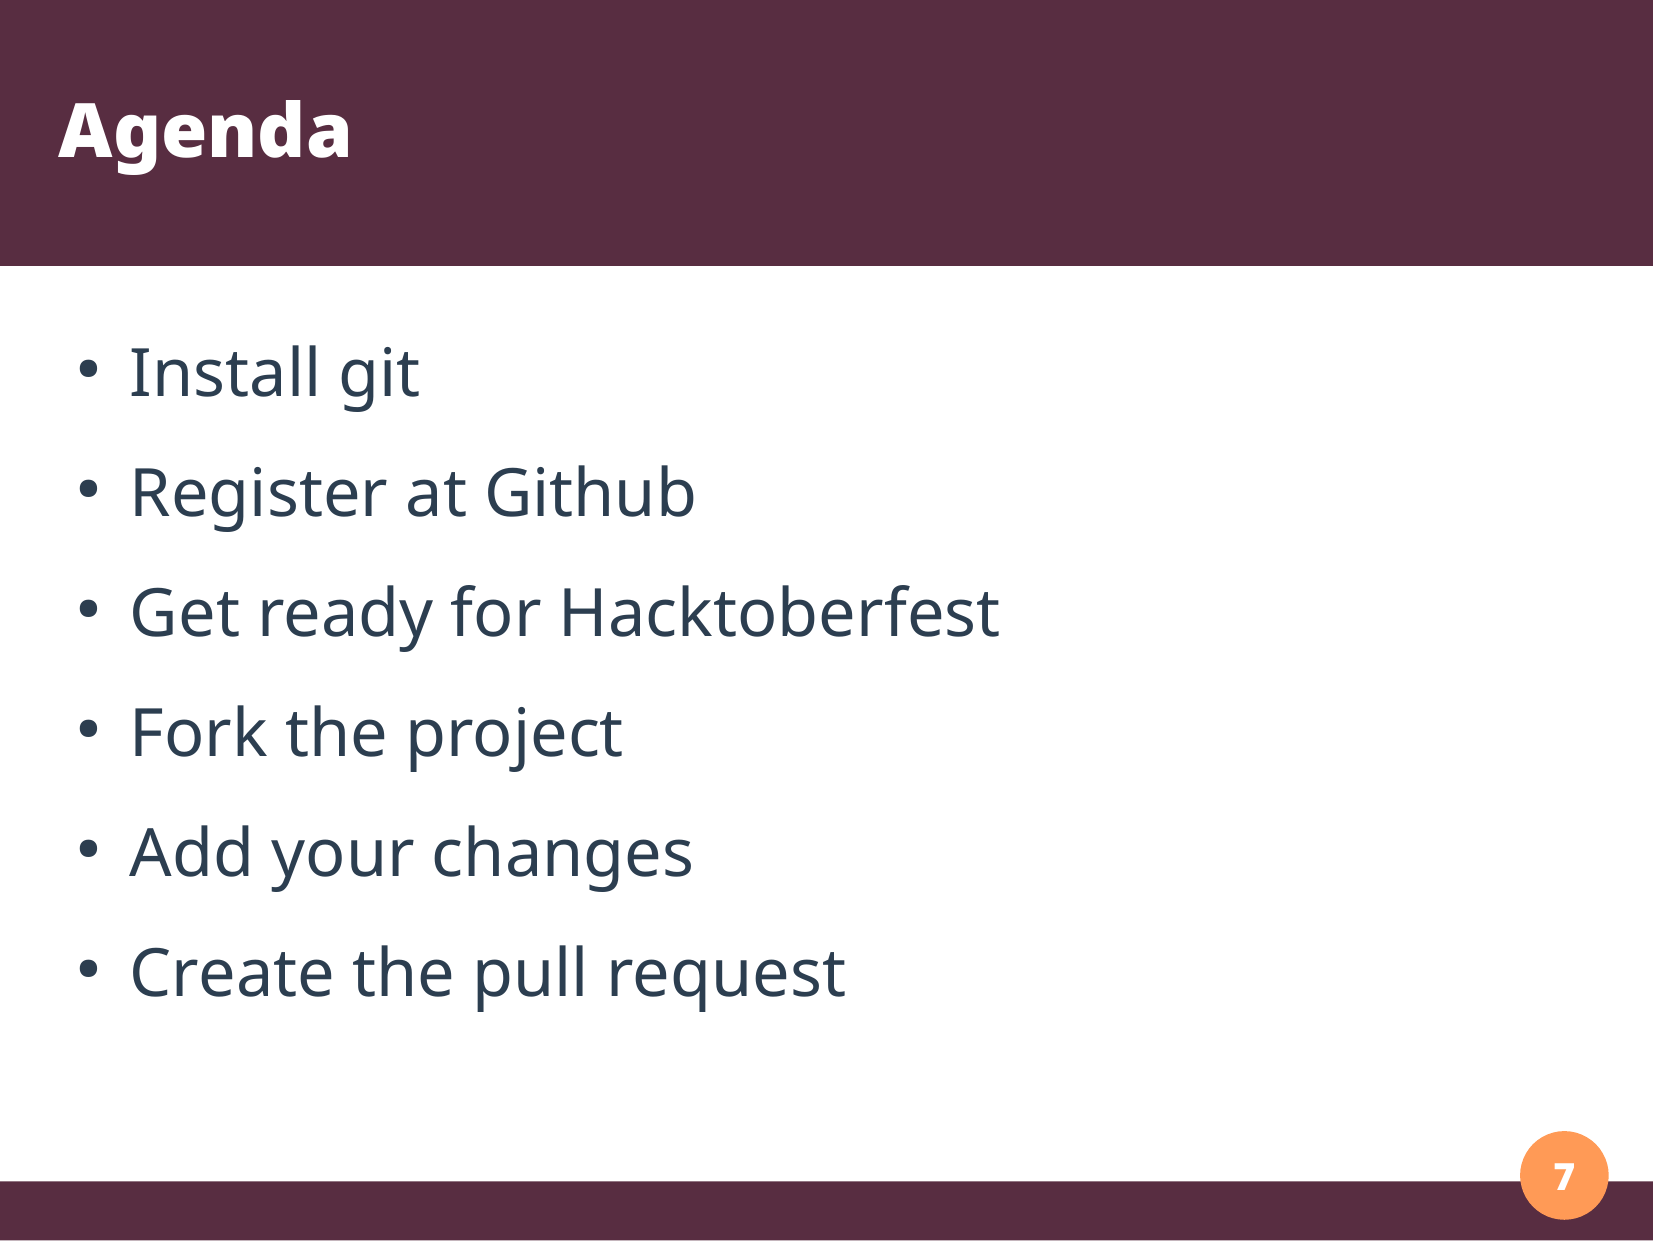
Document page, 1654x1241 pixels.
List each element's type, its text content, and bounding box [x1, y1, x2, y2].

list Install git Register at Github Get ready for Hacktoberfest Fork the project Add your changes Create the pull request [58, 324, 1594, 1152]
title Agenda [58, 49, 1594, 207]
